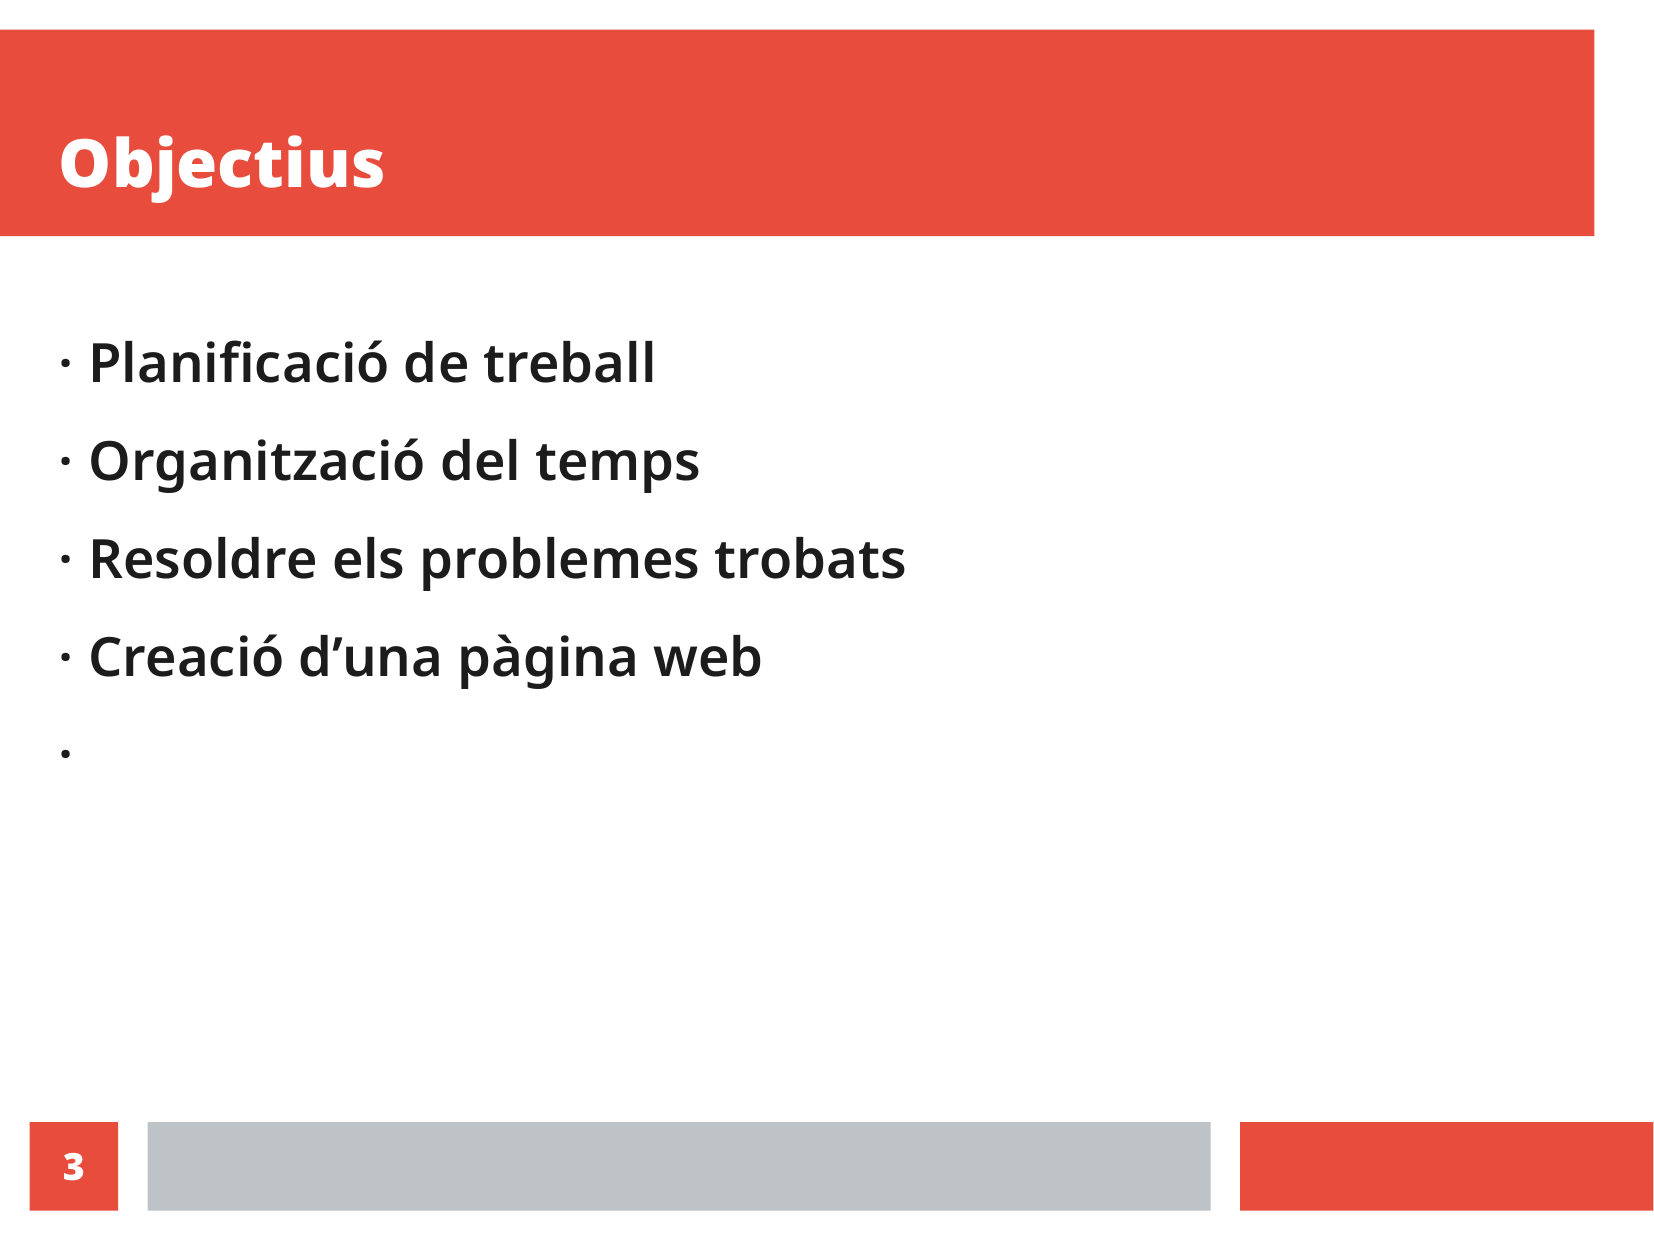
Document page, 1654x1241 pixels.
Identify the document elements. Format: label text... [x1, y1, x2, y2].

title Objectius [59, 59, 1595, 207]
list · Planificació de treball · Organització del temps · Resoldre els problemes trobats · Creació d’una pàgina web · [59, 324, 1565, 1093]
